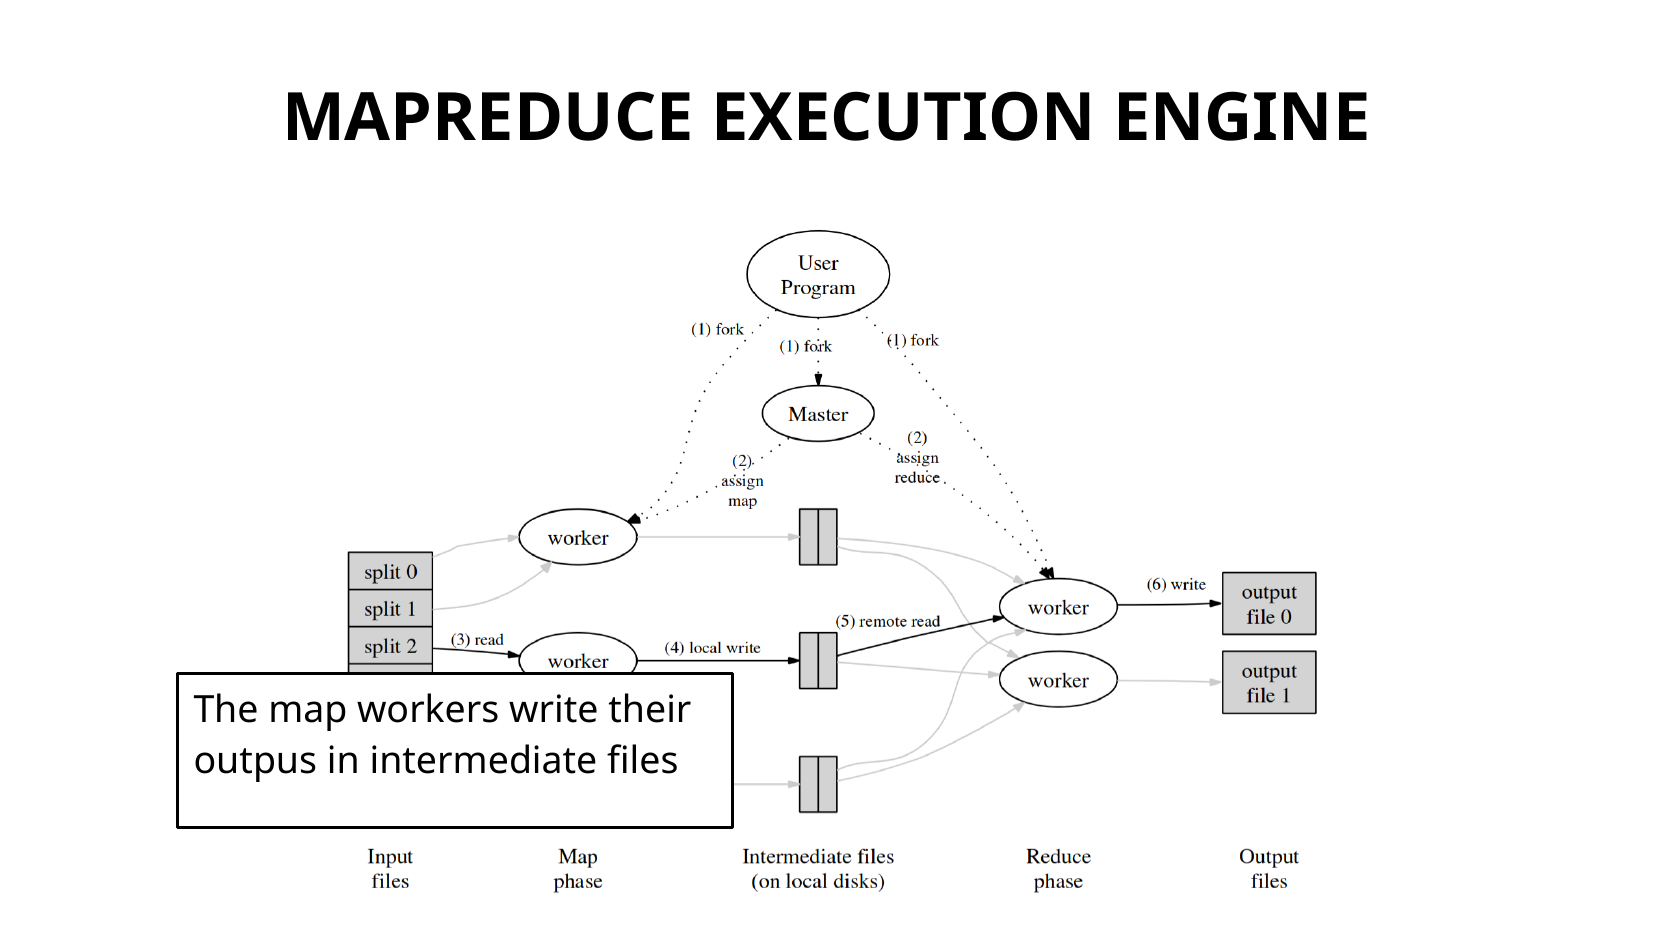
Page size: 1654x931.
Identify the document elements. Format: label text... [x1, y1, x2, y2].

text_box The map workers write their outpus in intermediate files [177, 673, 733, 828]
picture [324, 223, 1329, 900]
title MAPREDUCE EXECUTION ENGINE [82, 36, 1571, 193]
